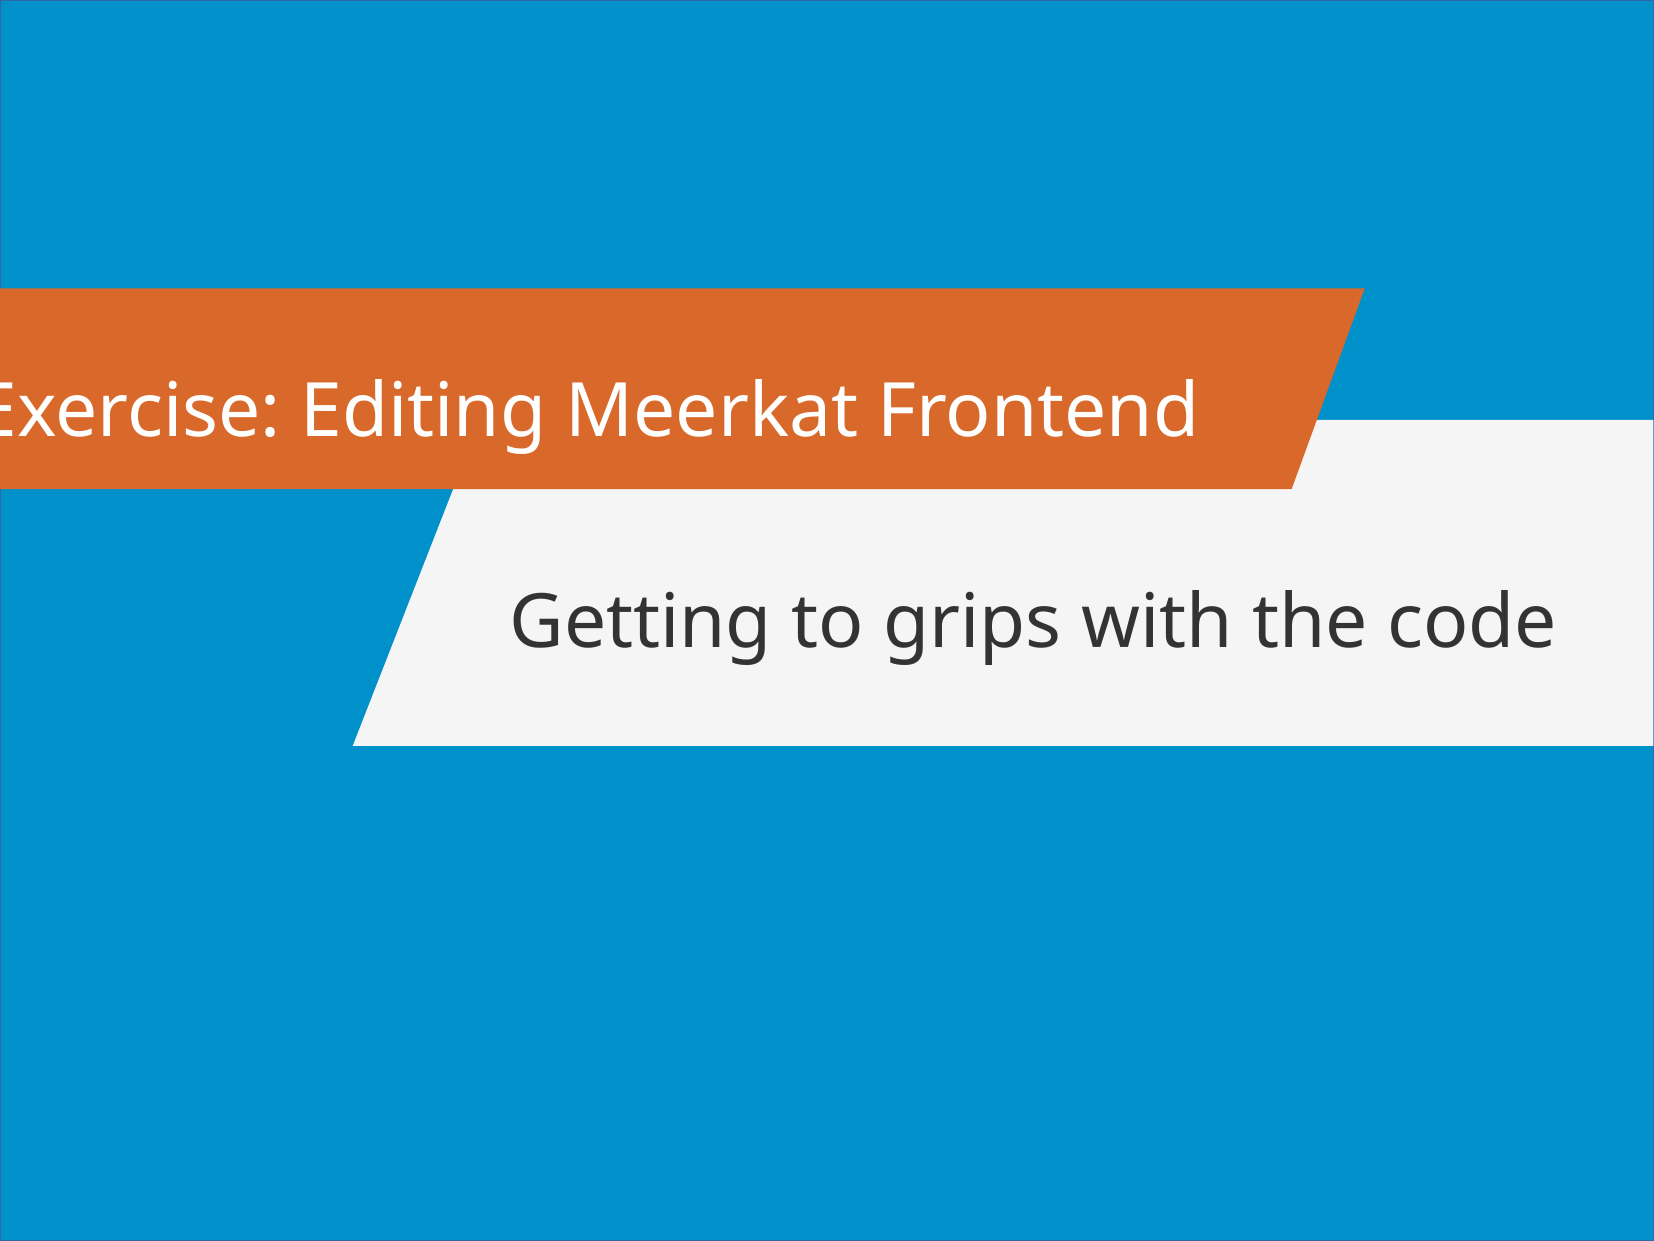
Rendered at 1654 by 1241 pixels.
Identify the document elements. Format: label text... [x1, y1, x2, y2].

text_box Getting to grips with the code [391, 560, 1573, 726]
text_box Exercise: Editing Meerkat Frontend [0, 348, 1215, 515]
text_box [0, 0, 1654, 1241]
